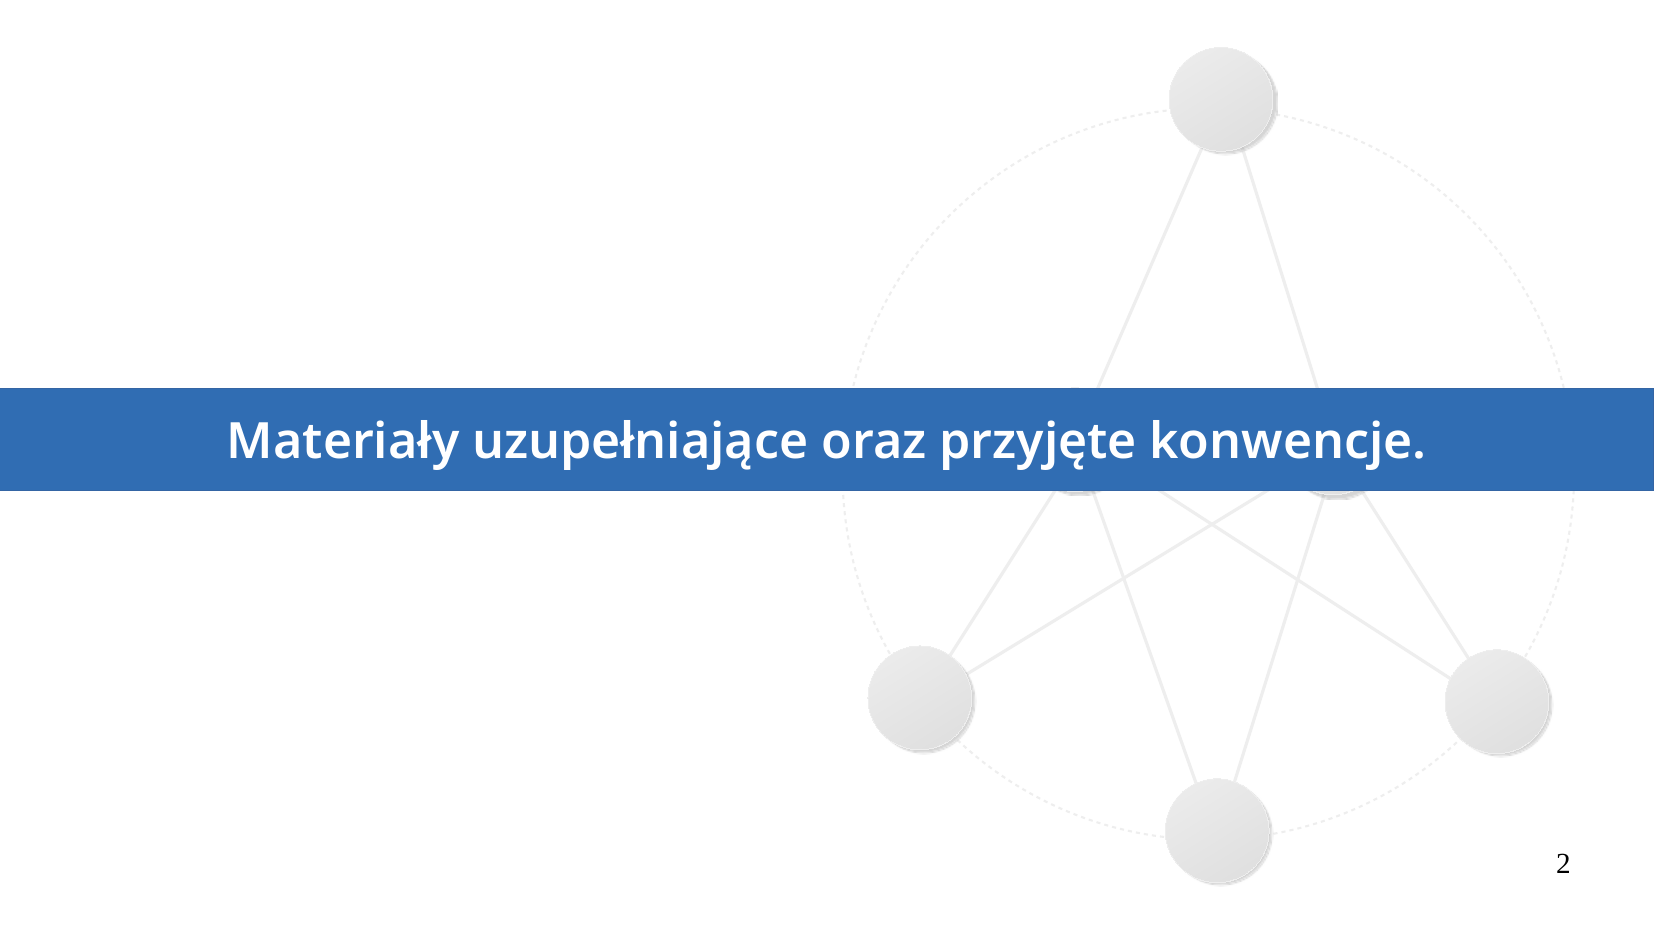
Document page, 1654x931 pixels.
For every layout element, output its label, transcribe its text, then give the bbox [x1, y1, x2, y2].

text_box Materiały uzupełniające oraz przyjęte konwencje. [0, 388, 1654, 491]
text_box [1165, 778, 1270, 883]
text_box [867, 645, 972, 750]
text_box [1445, 649, 1549, 754]
text_box [1169, 47, 1273, 152]
text_box [1313, 491, 1353, 495]
